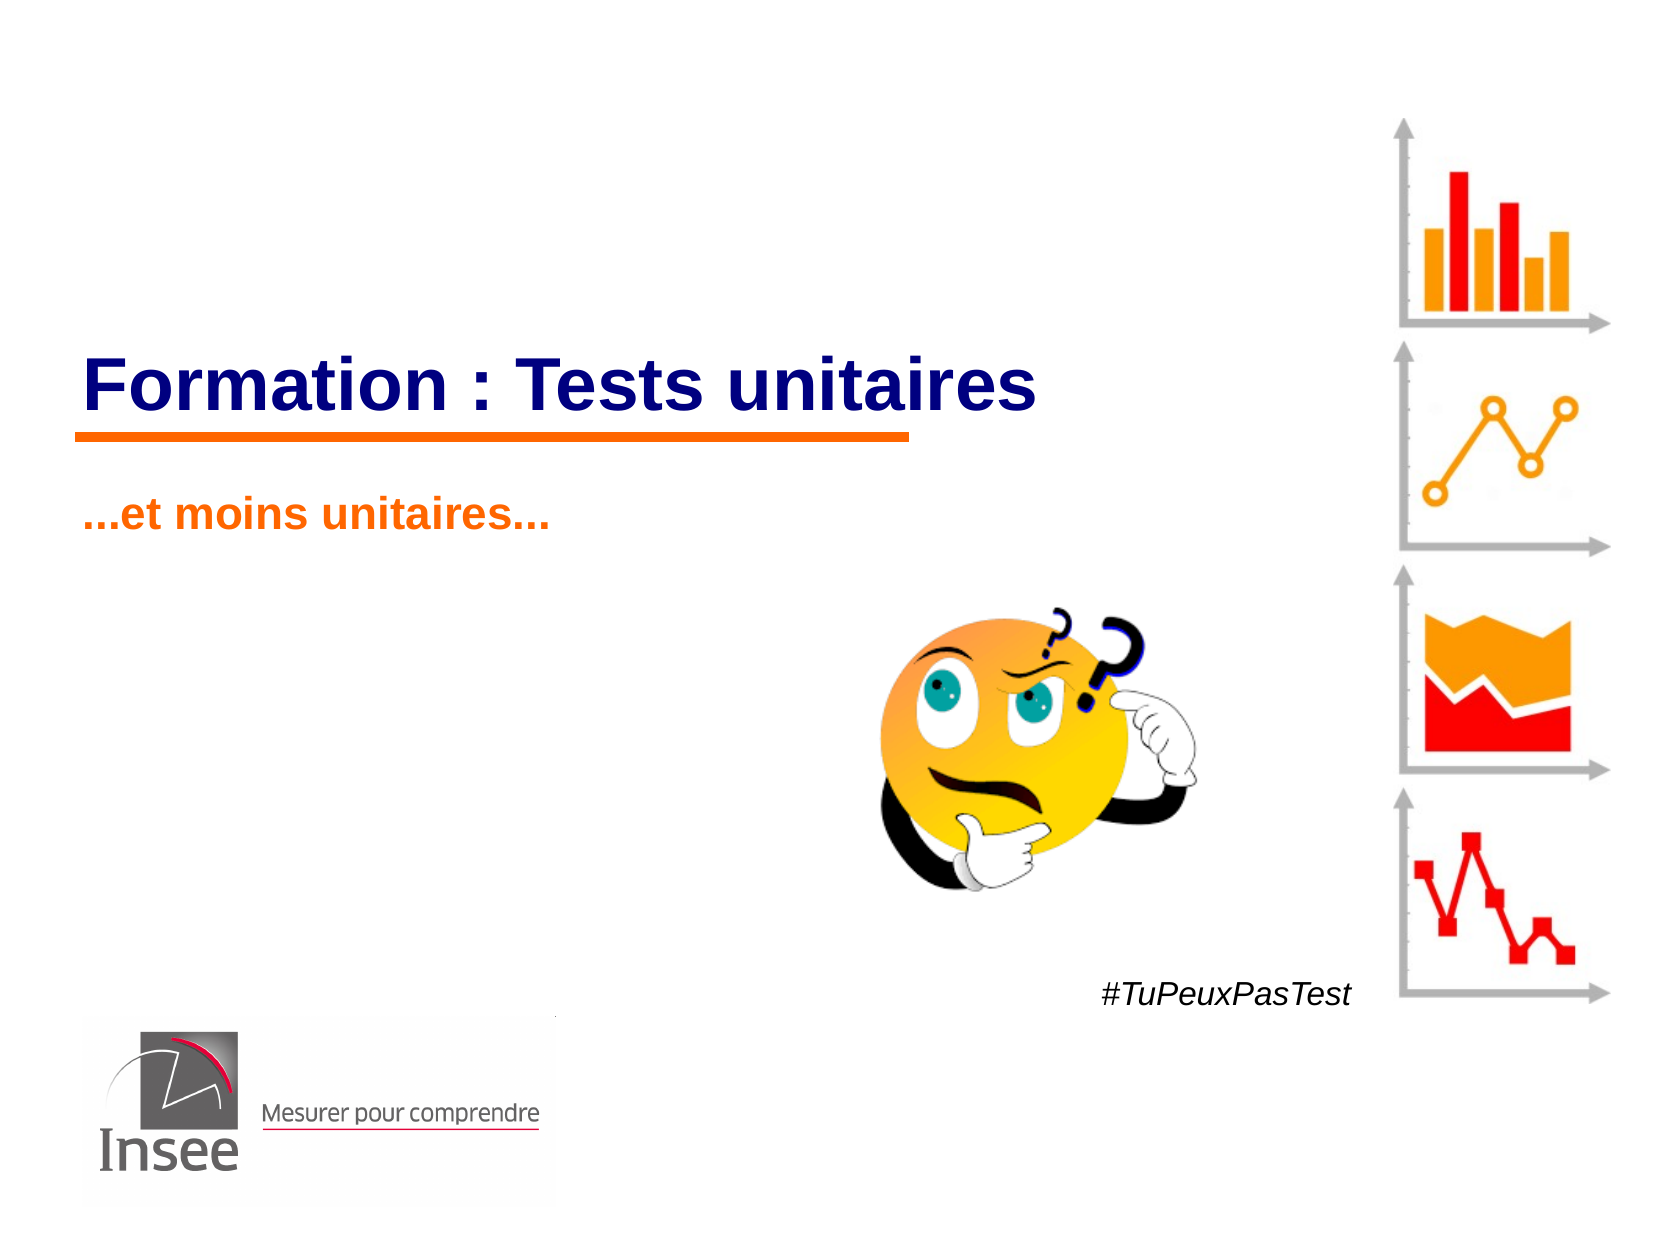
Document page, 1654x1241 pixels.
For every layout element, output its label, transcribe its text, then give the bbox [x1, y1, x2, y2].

text_box #TuPeuxPasTest [1086, 968, 1654, 1021]
title Formation : Tests unitaires [82, 342, 1158, 453]
picture [82, 1016, 556, 1207]
picture [853, 575, 1205, 928]
subtitle ...et moins unitaires... [82, 461, 1075, 567]
picture [1393, 118, 1611, 968]
